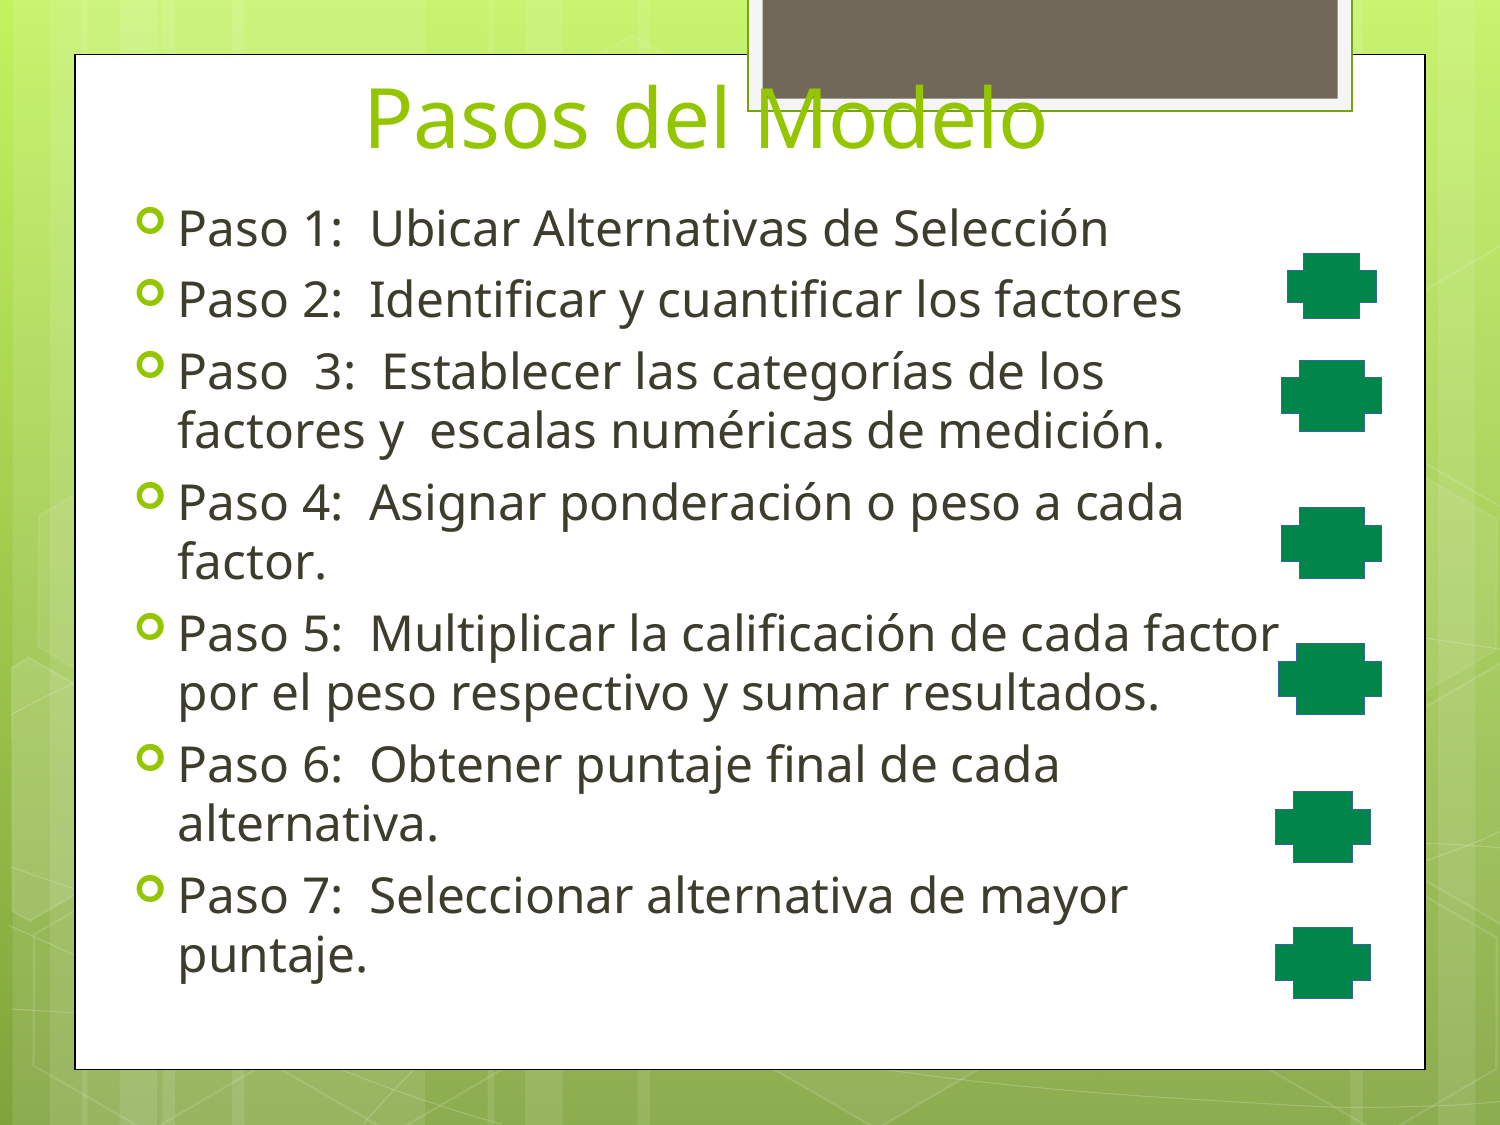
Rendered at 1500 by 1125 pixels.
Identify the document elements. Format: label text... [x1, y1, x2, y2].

text_box [1278, 643, 1382, 715]
text_box [1275, 927, 1371, 999]
text_box [1275, 791, 1371, 863]
text_box [1287, 253, 1377, 319]
text_box [1281, 360, 1382, 432]
text_box [1281, 507, 1382, 579]
title Pasos del Modelo [130, 66, 1283, 173]
list Paso 1: Ubicar Alternativas de Selección Paso 2: Identificar y cuantificar los factores Paso 3: Establecer las categorías de los factores y escalas numéricas de medición. Paso 4: Asignar ponderación o peso a cada factor. Paso 5: Multiplicar la calificación de cada factor por el peso respectivo y sumar resultados. Paso 6: Obtener puntaje final de cada alternativa. Paso 7: Seleccionar alternativa de mayor puntaje. [107, 188, 1306, 1052]
